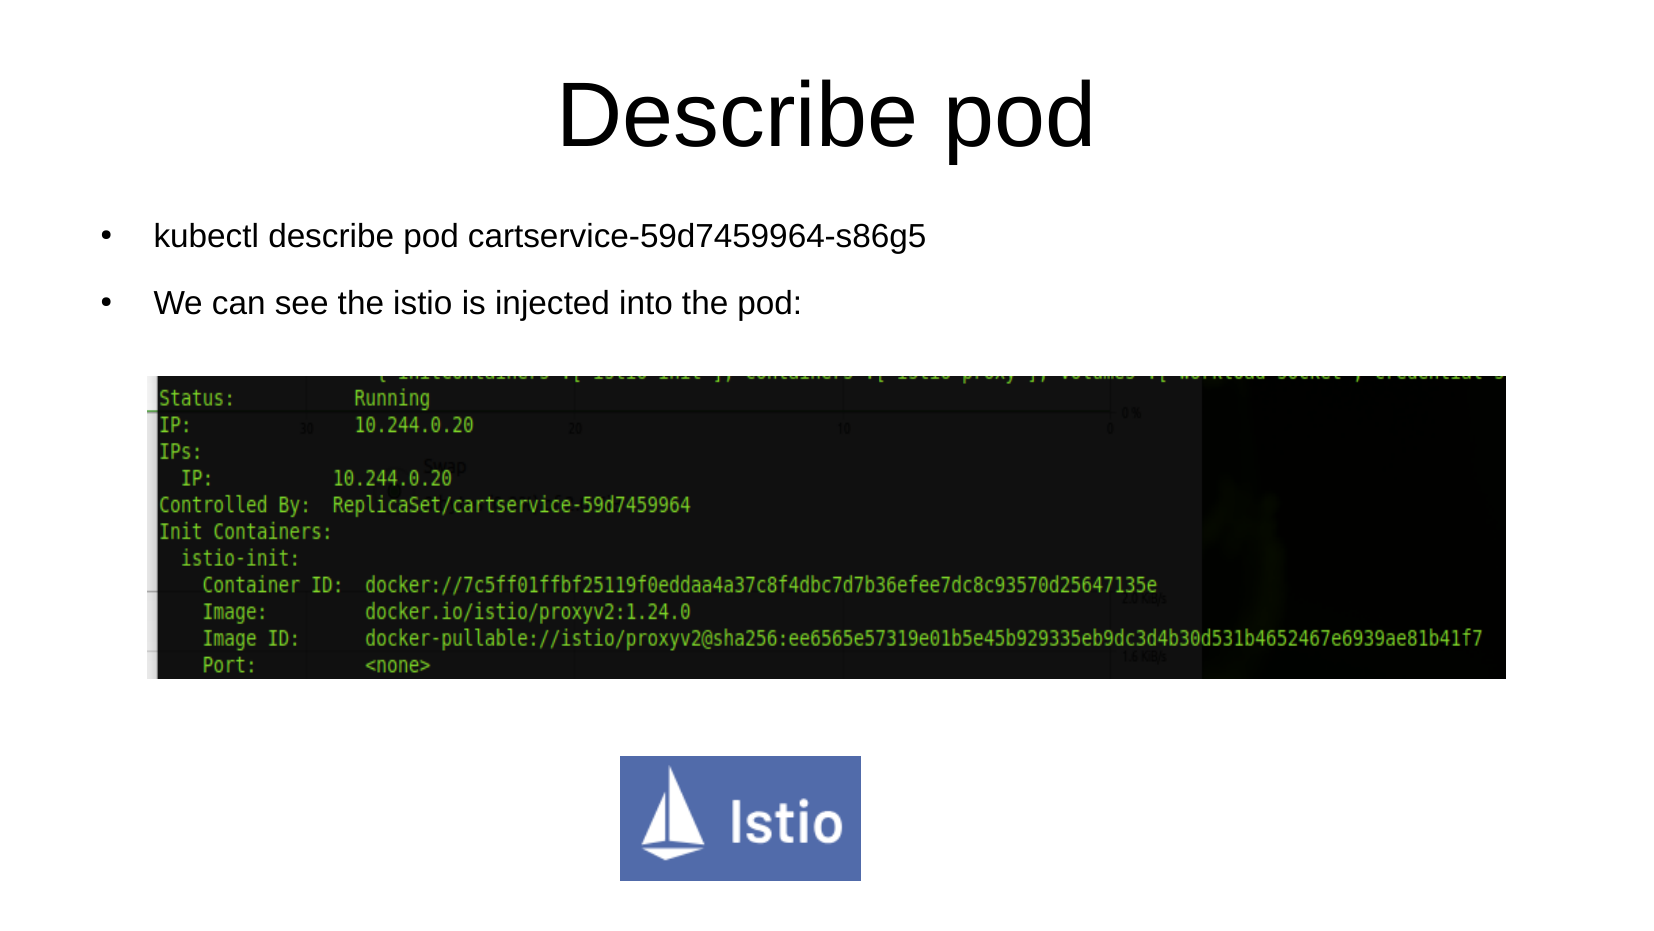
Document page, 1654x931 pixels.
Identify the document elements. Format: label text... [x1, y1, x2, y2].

title Describe pod [82, 37, 1571, 193]
picture [620, 756, 861, 881]
list kubectl describe pod cartservice-59d7459964-s86g5 We can see the istio is injected into the pod: [82, 217, 1571, 758]
picture [147, 376, 1506, 679]
